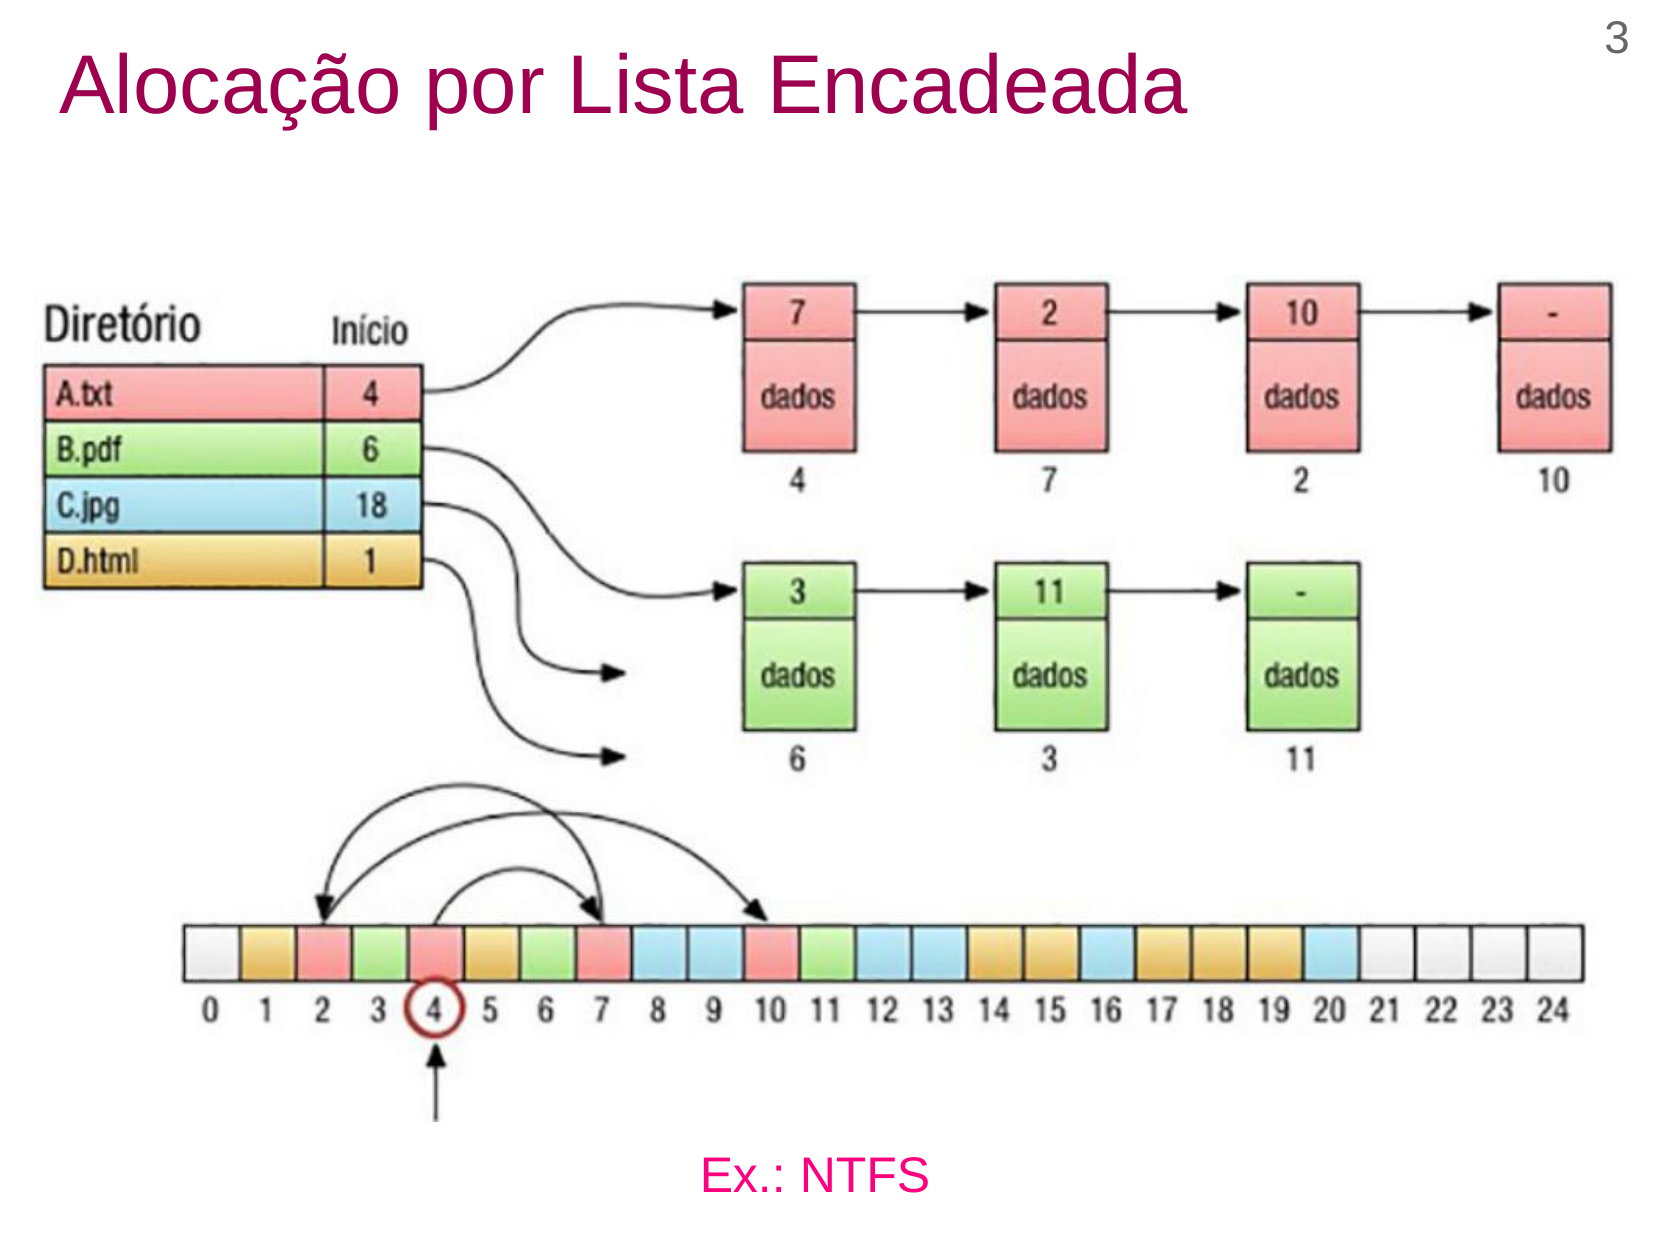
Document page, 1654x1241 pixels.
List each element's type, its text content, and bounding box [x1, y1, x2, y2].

text_box Ex.: NTFS [685, 1140, 946, 1211]
picture [34, 275, 1619, 1123]
title Alocação por Lista Encadeada [59, 29, 1595, 148]
